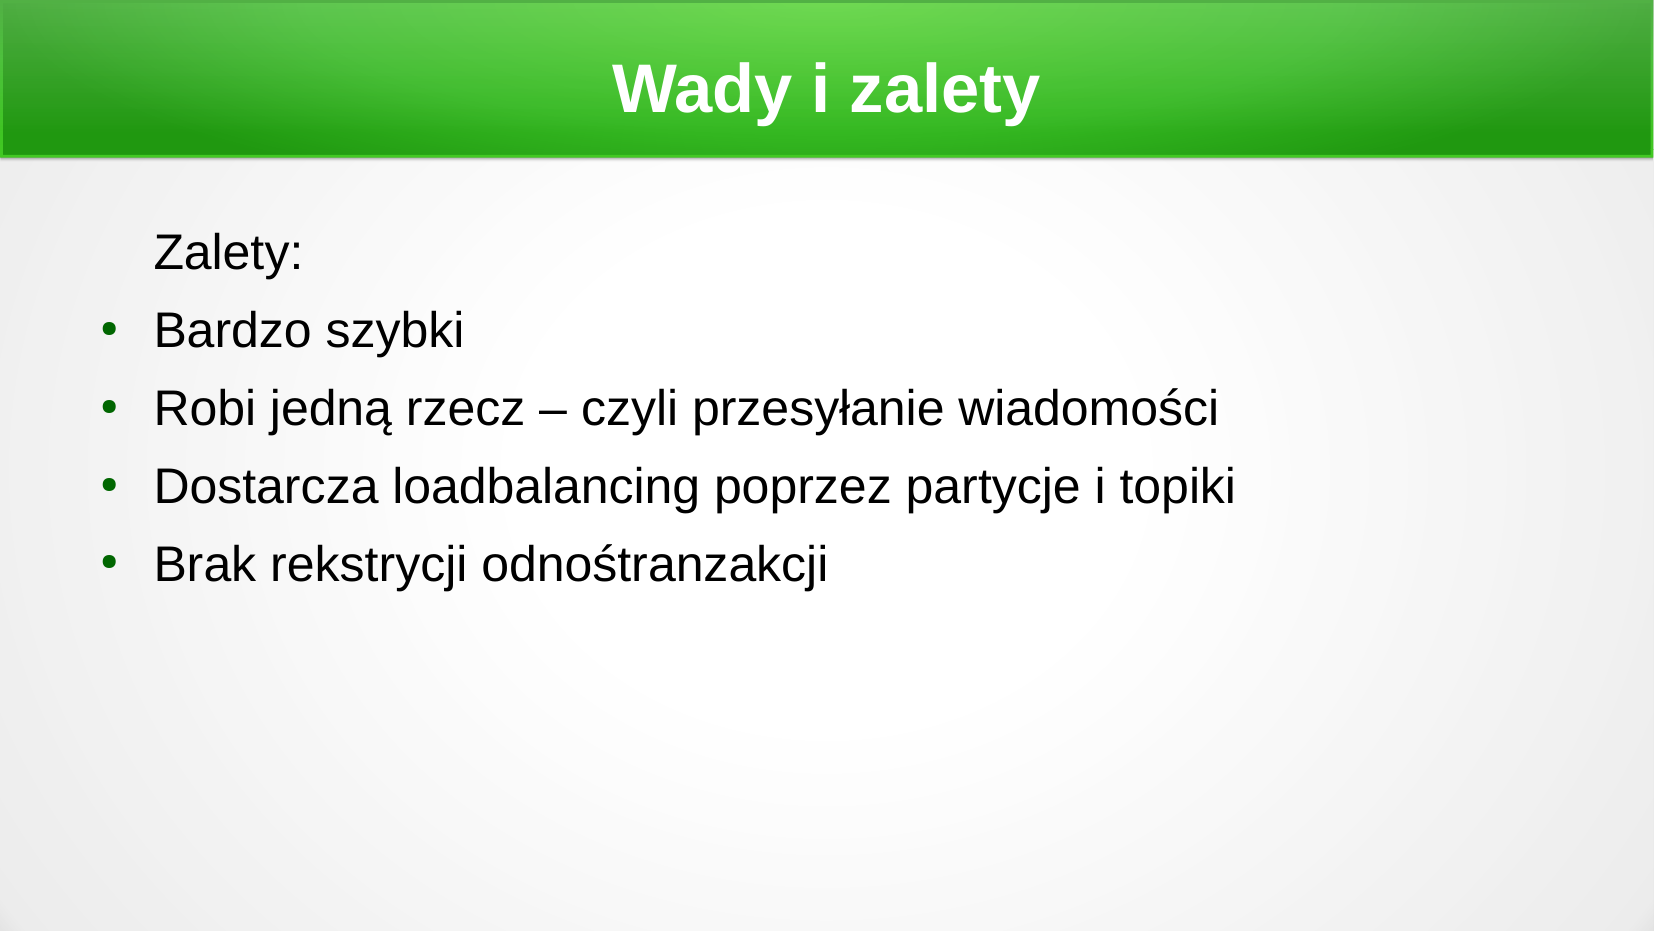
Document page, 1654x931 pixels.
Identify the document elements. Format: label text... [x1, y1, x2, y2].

list Zalety: Bardzo szybki Robi jedną rzecz – czyli przesyłanie wiadomości Dostarcza loadbalancing poprzez partycje i topiki Brak rekstrycji odnośtranzakcji [82, 224, 1571, 764]
title Wady i zalety [82, 35, 1571, 142]
